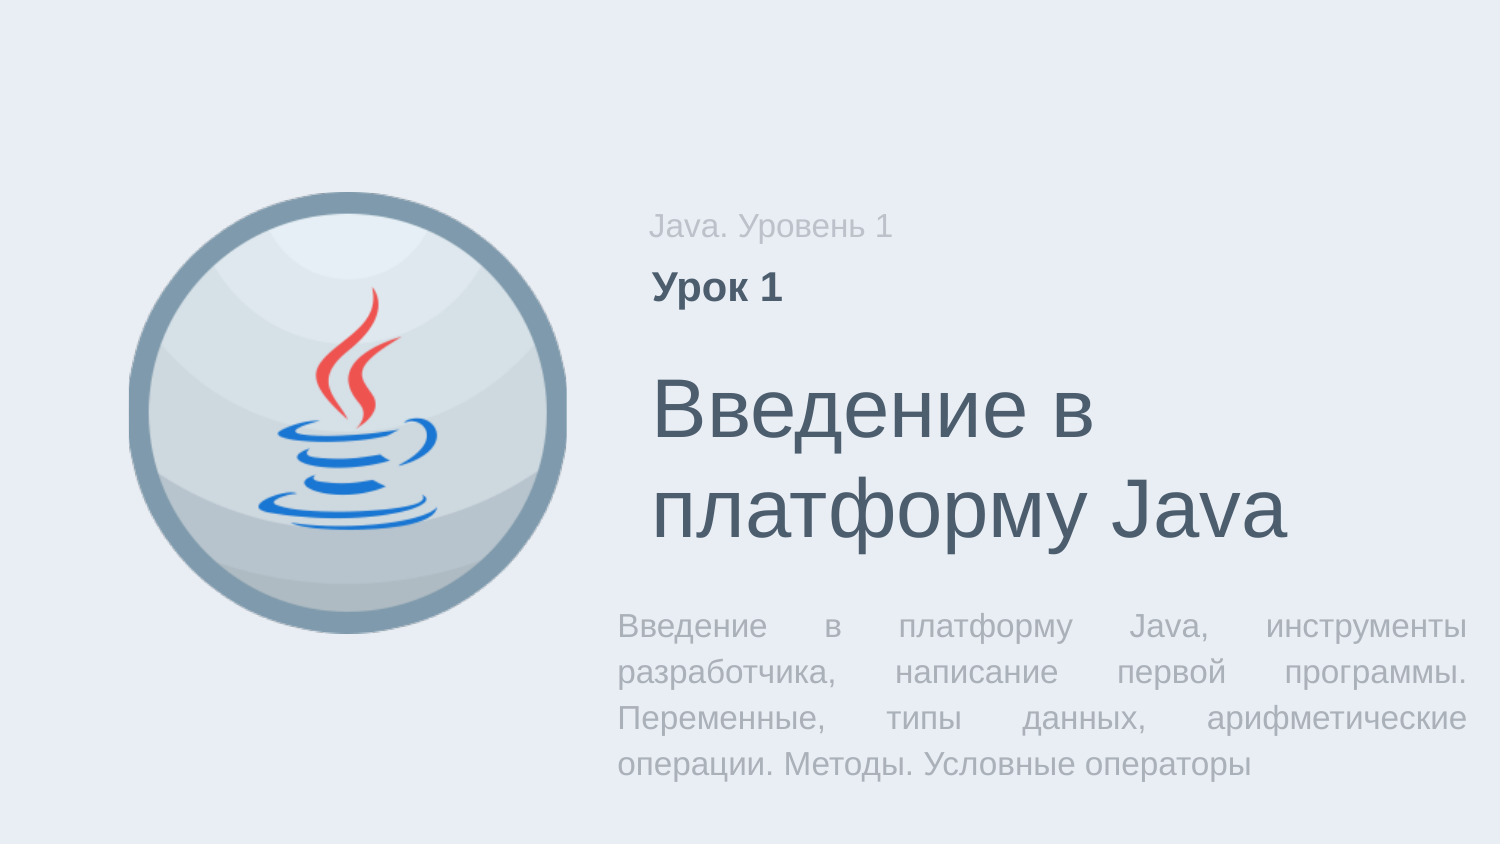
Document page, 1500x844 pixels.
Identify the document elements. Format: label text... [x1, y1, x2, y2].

list Урок 1 [647, 251, 1184, 315]
text_box Введение в платформу Java, инструменты разработчика, написание первой программы. Переменные, типы данных, арифметические операции. Методы. Условные операторы [610, 560, 1476, 821]
picture [128, 192, 567, 634]
title Java. Уровень 1 [644, 199, 1225, 247]
text_box Введение в платформу Java [647, 349, 1338, 560]
